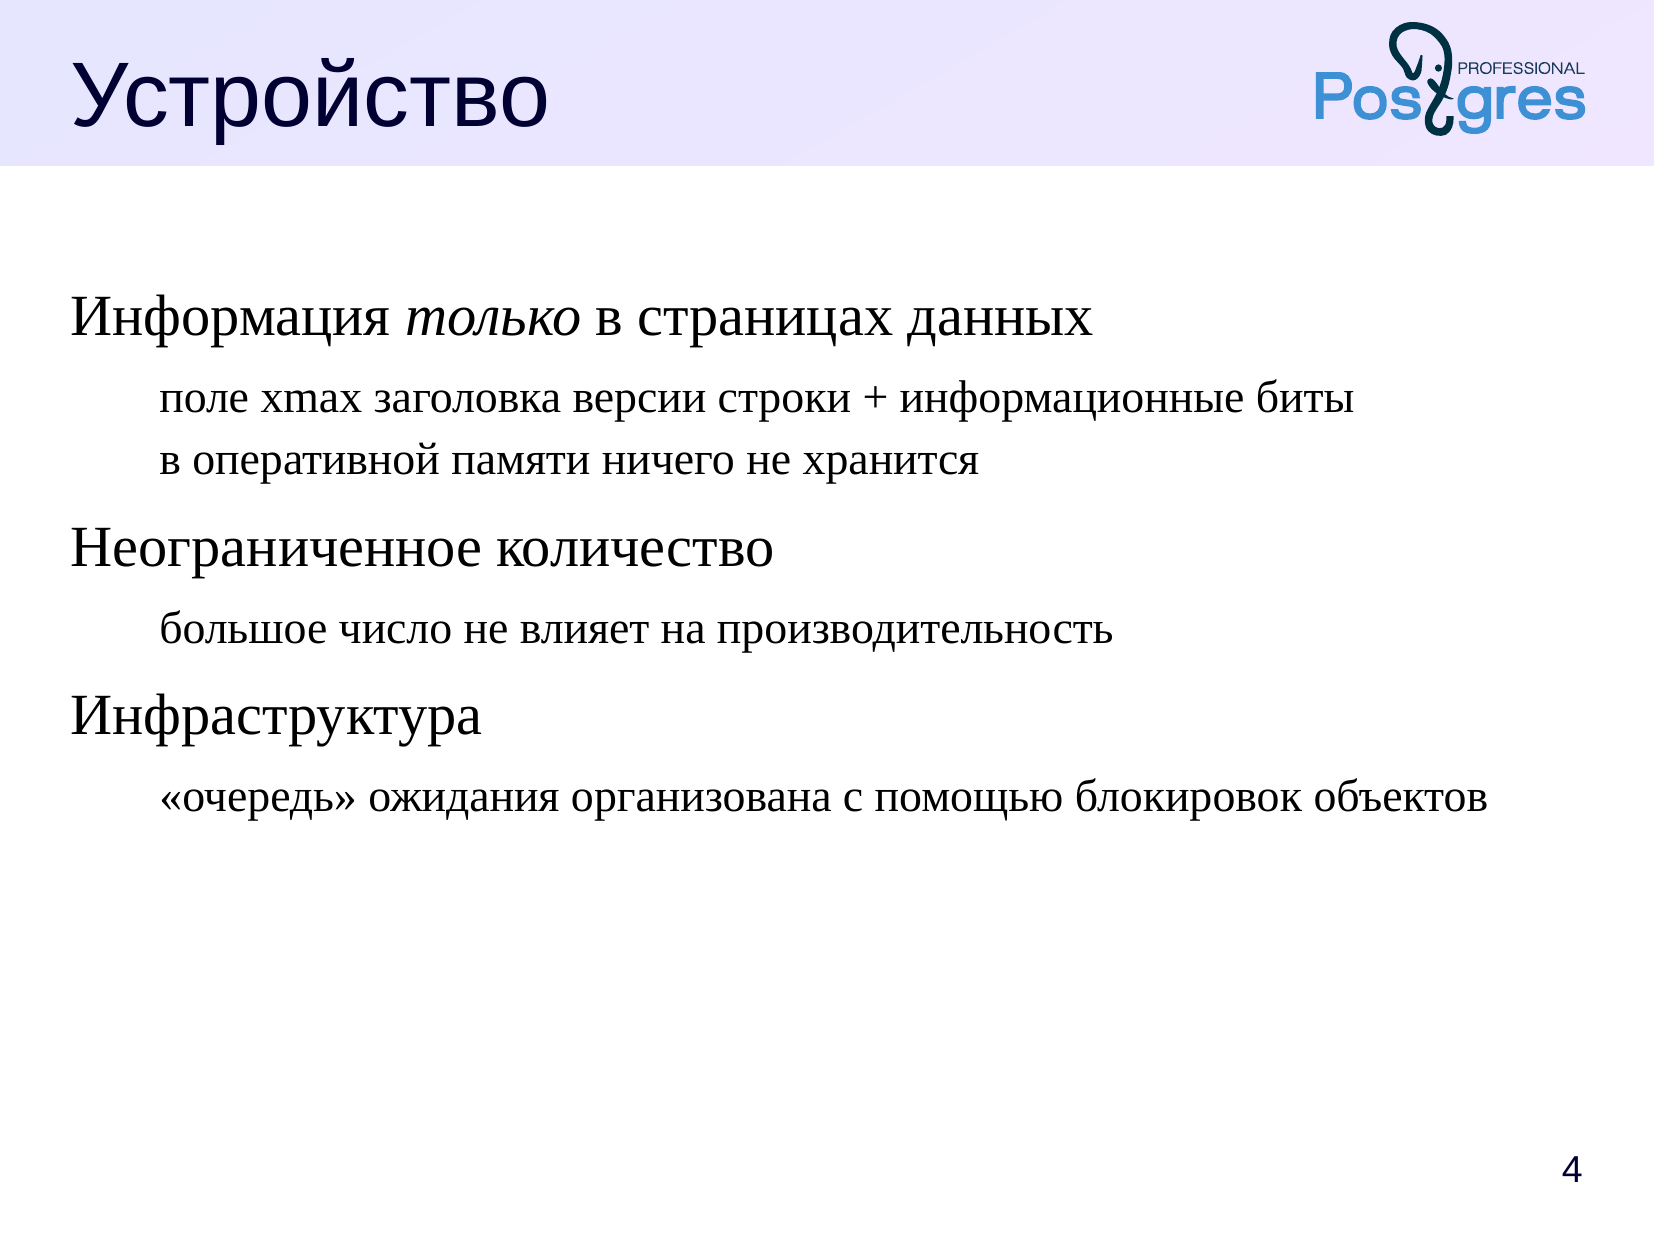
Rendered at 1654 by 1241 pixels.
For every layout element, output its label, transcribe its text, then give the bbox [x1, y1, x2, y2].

list Информация только в страницах данных поле xmax заголовка версии строки + информационные биты в оперативной памяти ничего не хранится Неограниченное количество большое число не влияет на производительность Инфраструктура «очередь» ожидания организована с помощью блокировок объектов [70, 283, 1583, 1141]
title Устройство [70, 43, 1241, 147]
